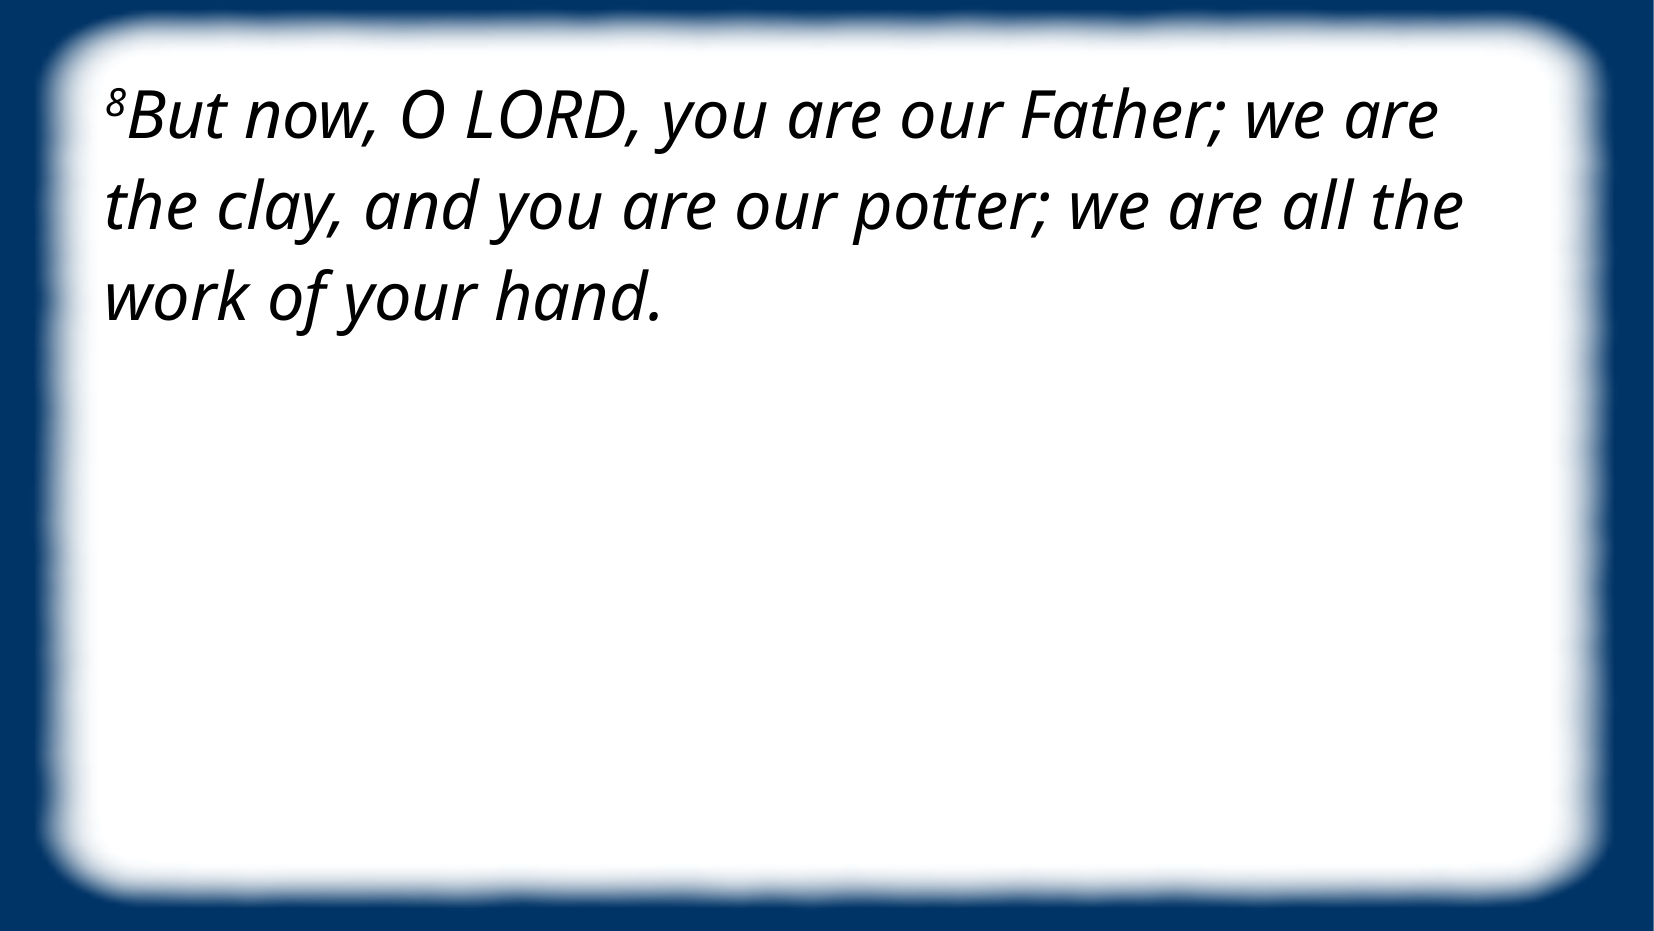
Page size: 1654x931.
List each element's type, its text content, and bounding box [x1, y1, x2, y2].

text_box 8But now, O LORD, you are our Father; we are the clay, and you are our potter; we are all the work of your hand. [90, 60, 1561, 361]
picture [0, 0, 1654, 931]
